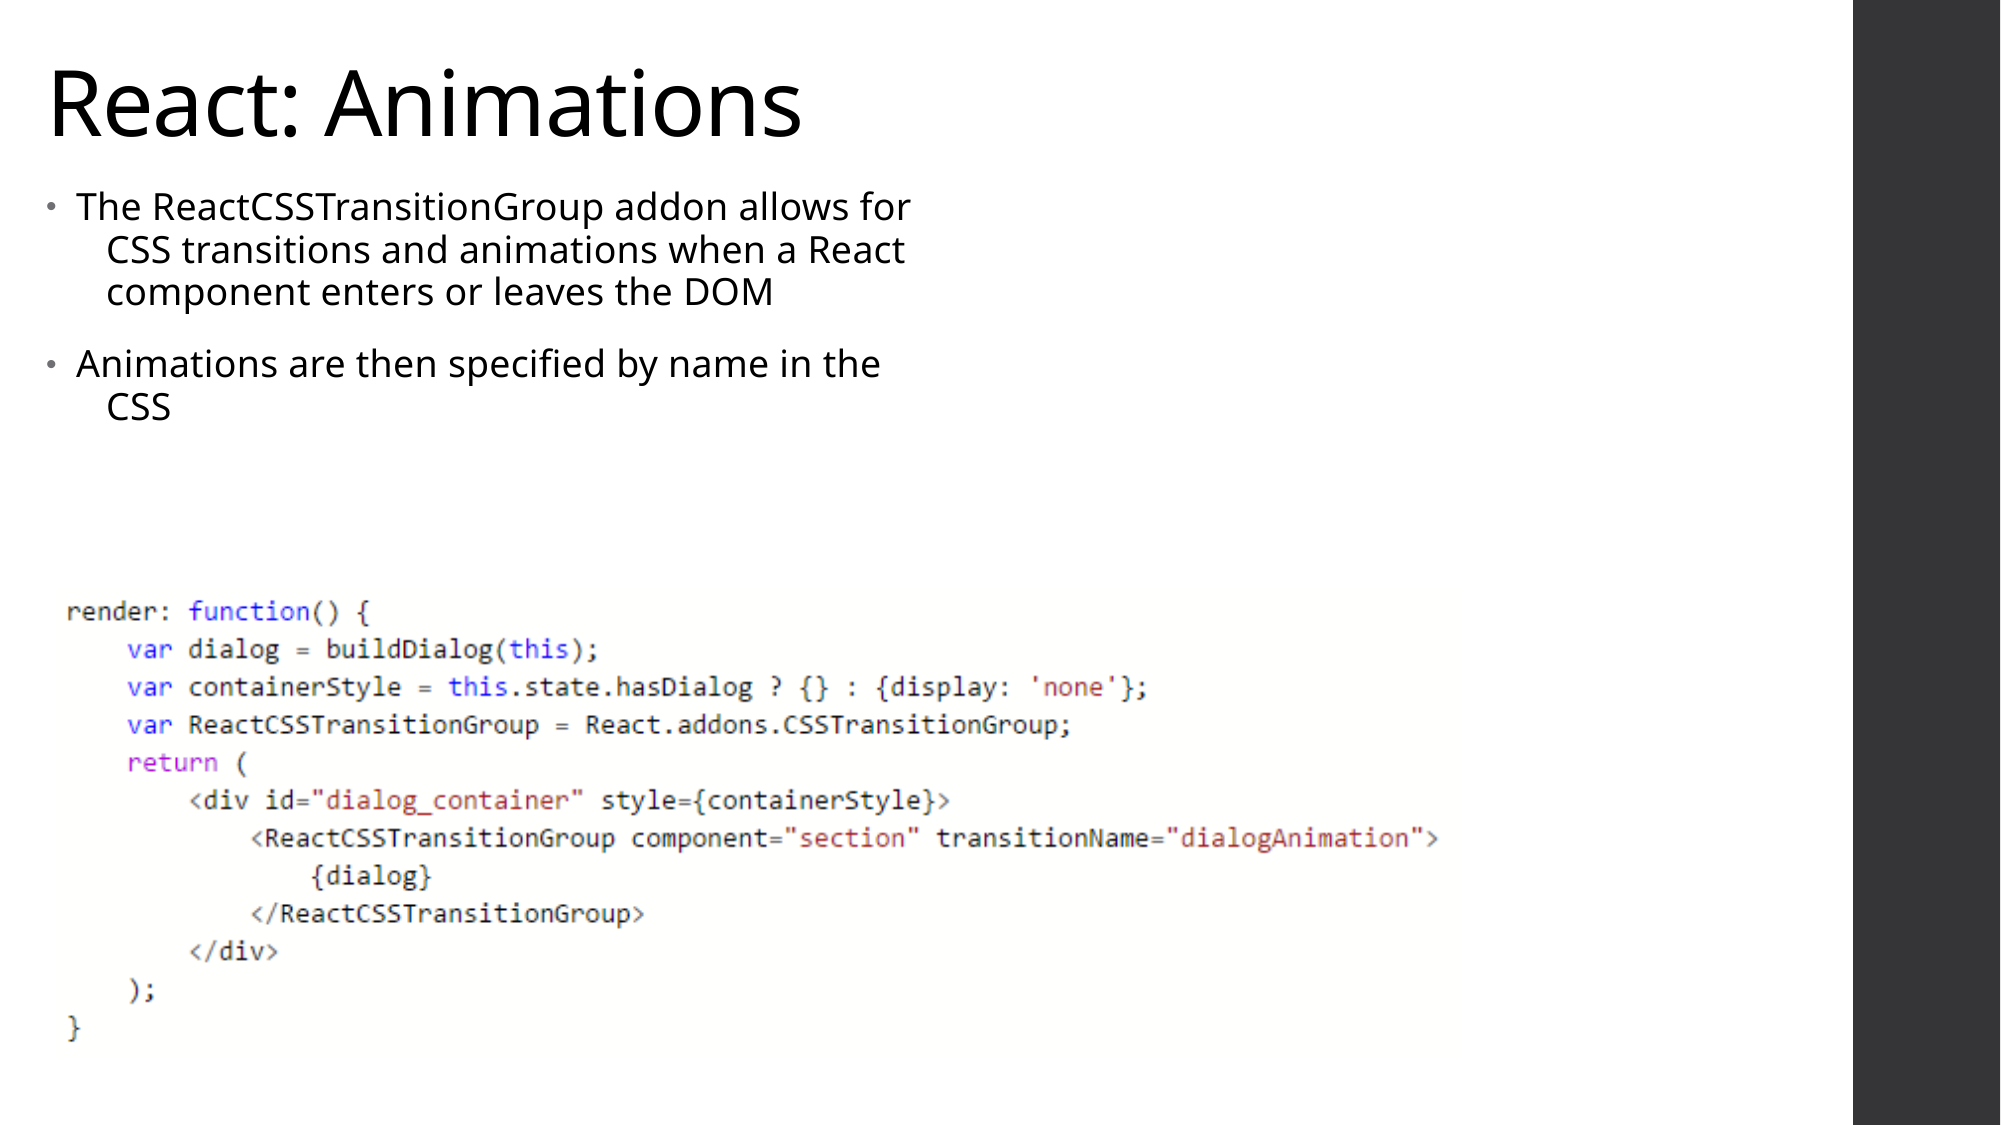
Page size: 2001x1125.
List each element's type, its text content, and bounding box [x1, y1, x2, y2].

list The ReactCSSTransitionGroup addon allows for CSS transitions and animations when a React component enters or leaves the DOM Animations are then specified by name in the CSS [31, 178, 937, 484]
picture [55, 587, 1461, 1058]
title React: Animations [31, 31, 1622, 164]
